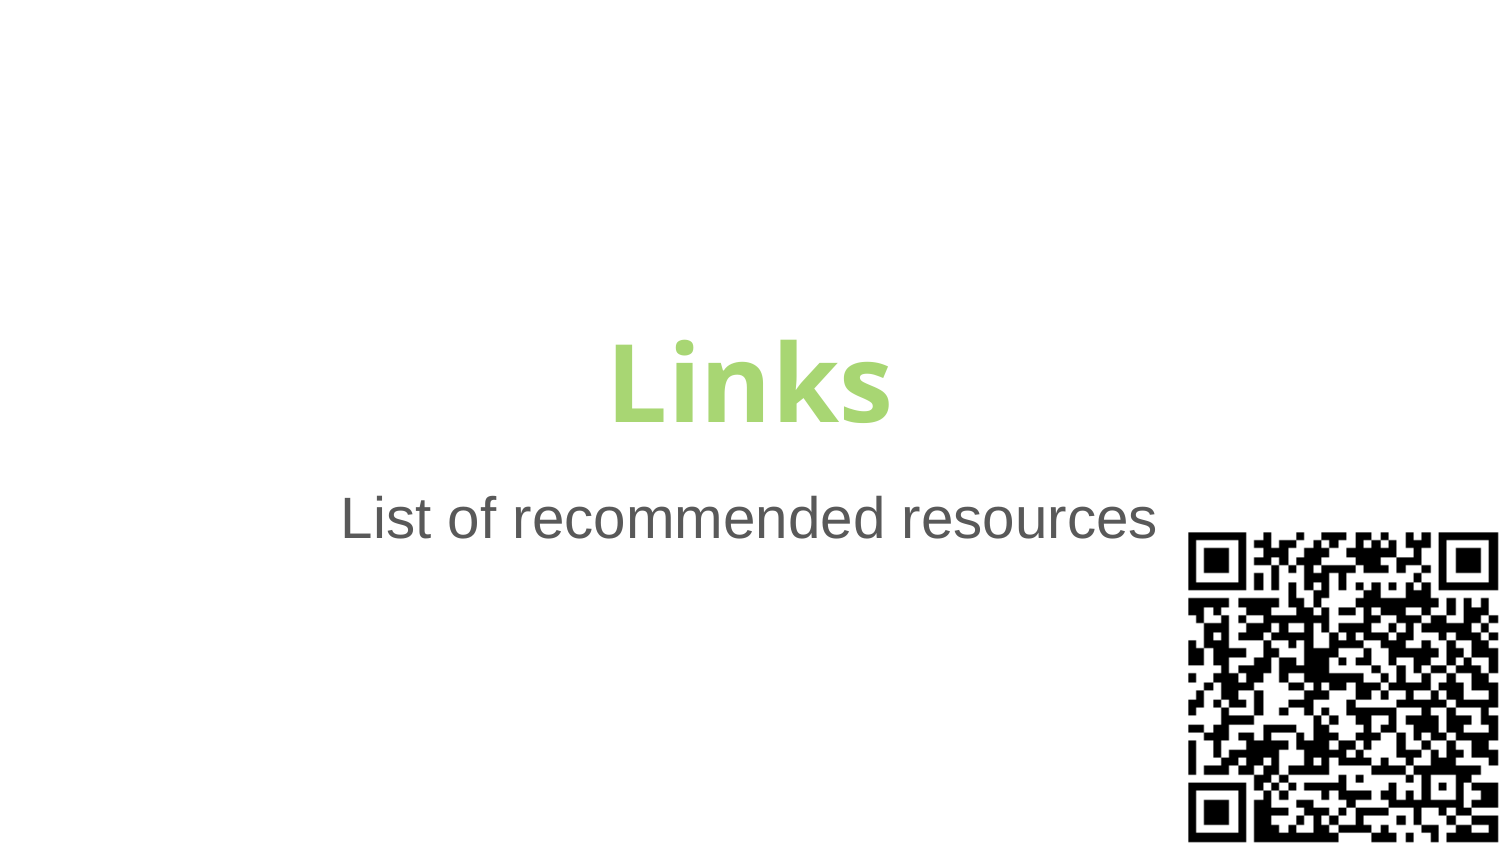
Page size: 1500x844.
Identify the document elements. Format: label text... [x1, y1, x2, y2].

subtitle List of recommended resources [51, 464, 1449, 595]
title Links [51, 122, 1449, 459]
picture [1187, 531, 1500, 844]
